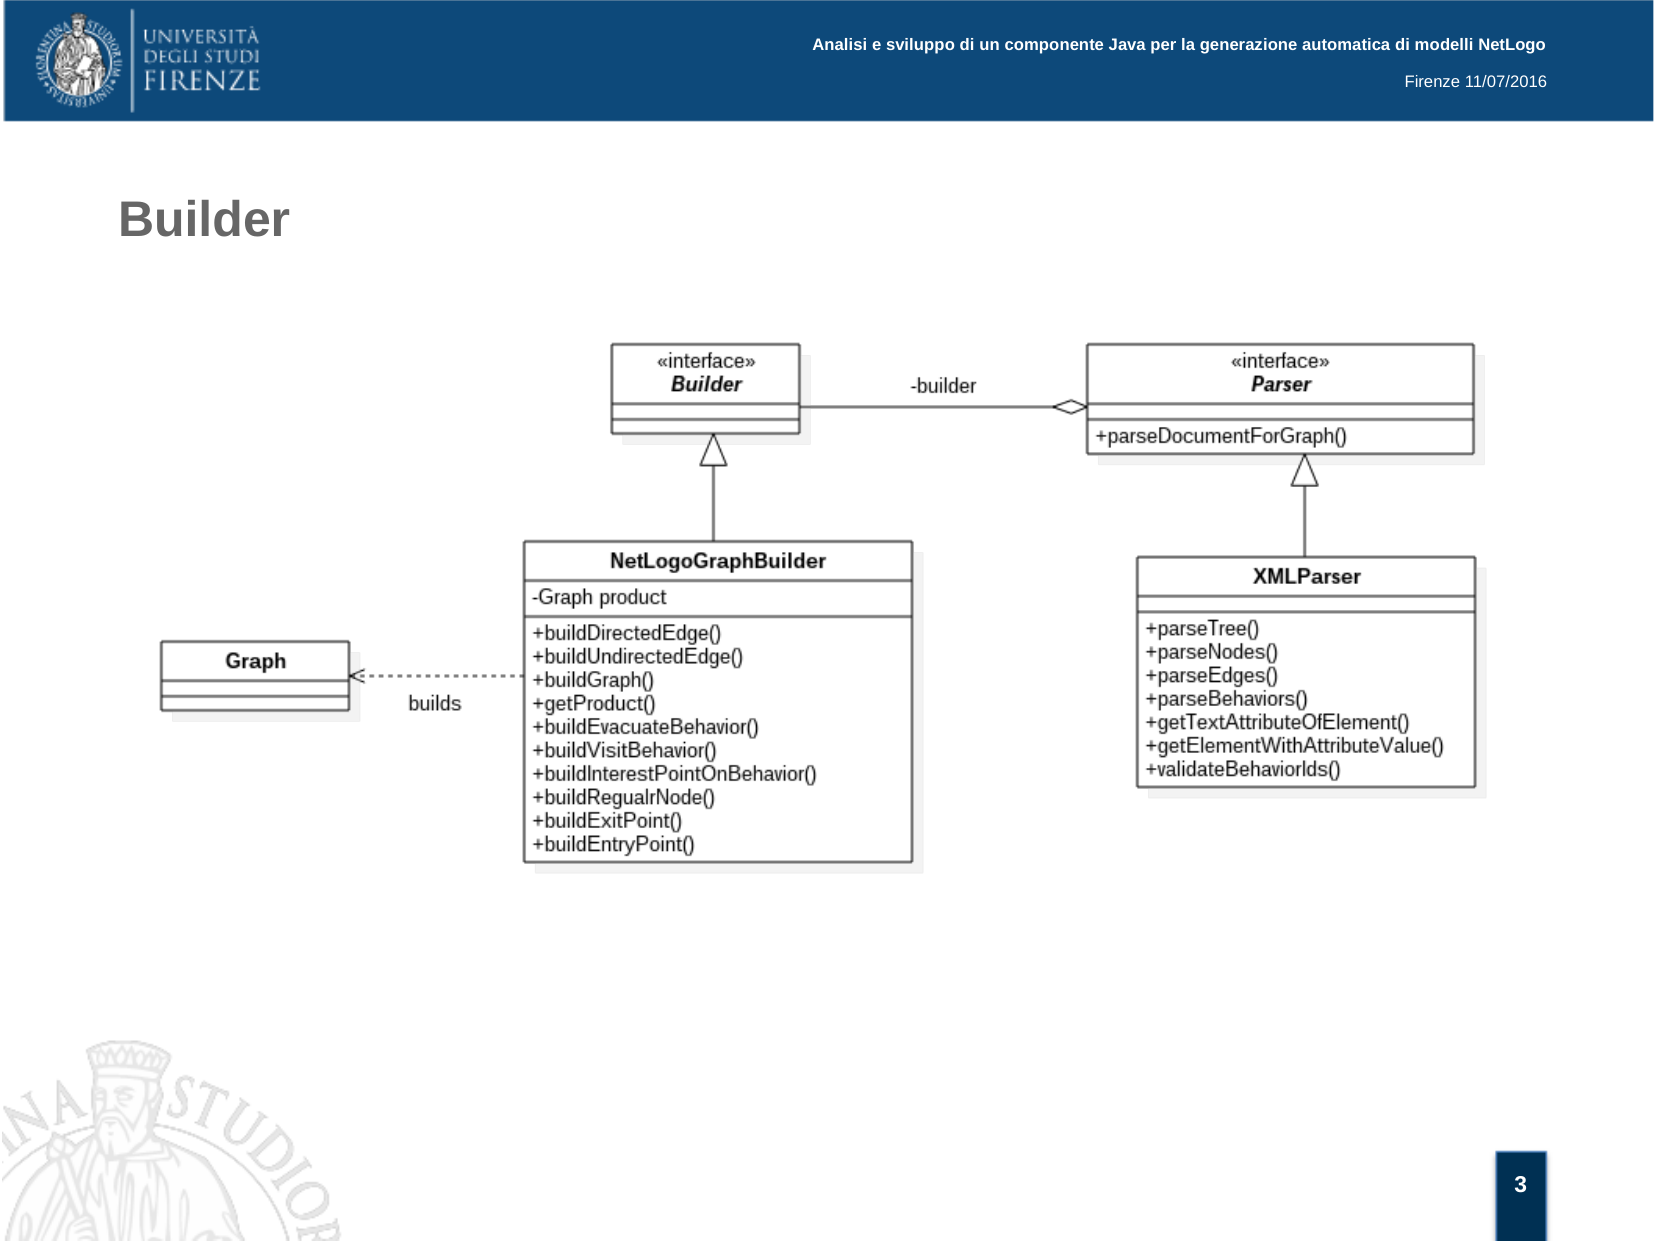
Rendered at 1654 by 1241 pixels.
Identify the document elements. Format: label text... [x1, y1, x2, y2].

text_box Analisi e sviluppo di un componente Java per la generazione automatica di modelli NetLogo Firenze 11/07/2016 [685, 34, 1548, 92]
text_box Builder [118, 177, 562, 234]
picture [2, 0, 1654, 1241]
text_box 3 [1505, 1160, 1536, 1208]
